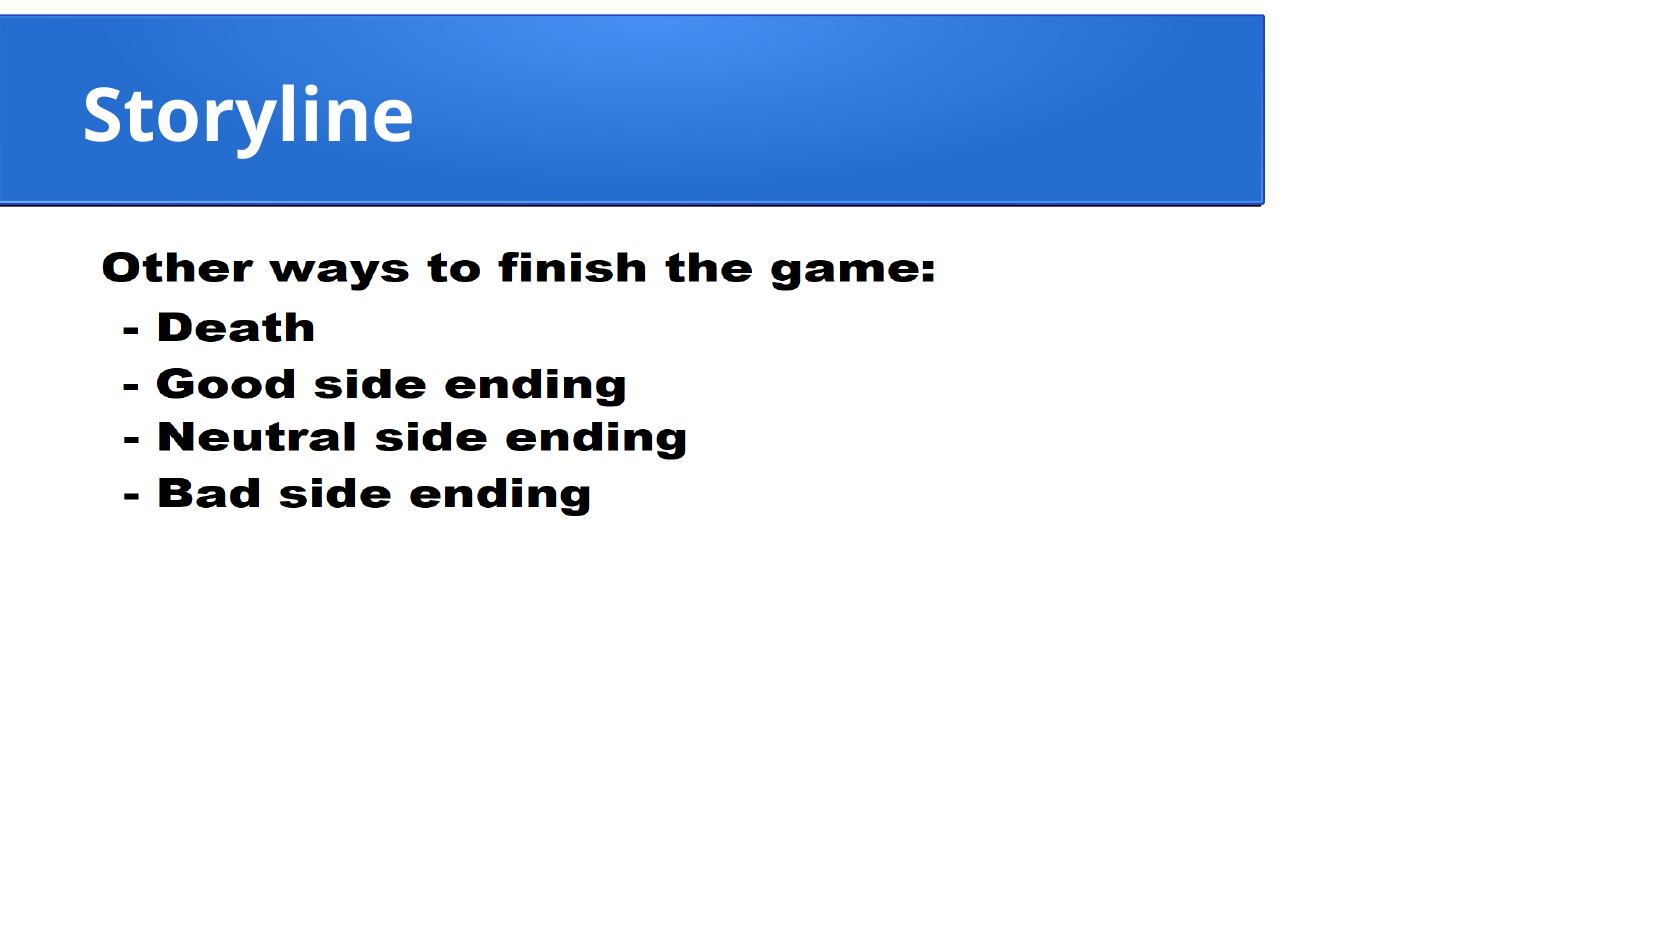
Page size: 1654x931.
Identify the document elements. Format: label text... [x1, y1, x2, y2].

title Storyline [82, 35, 1235, 189]
picture [82, 224, 1571, 764]
